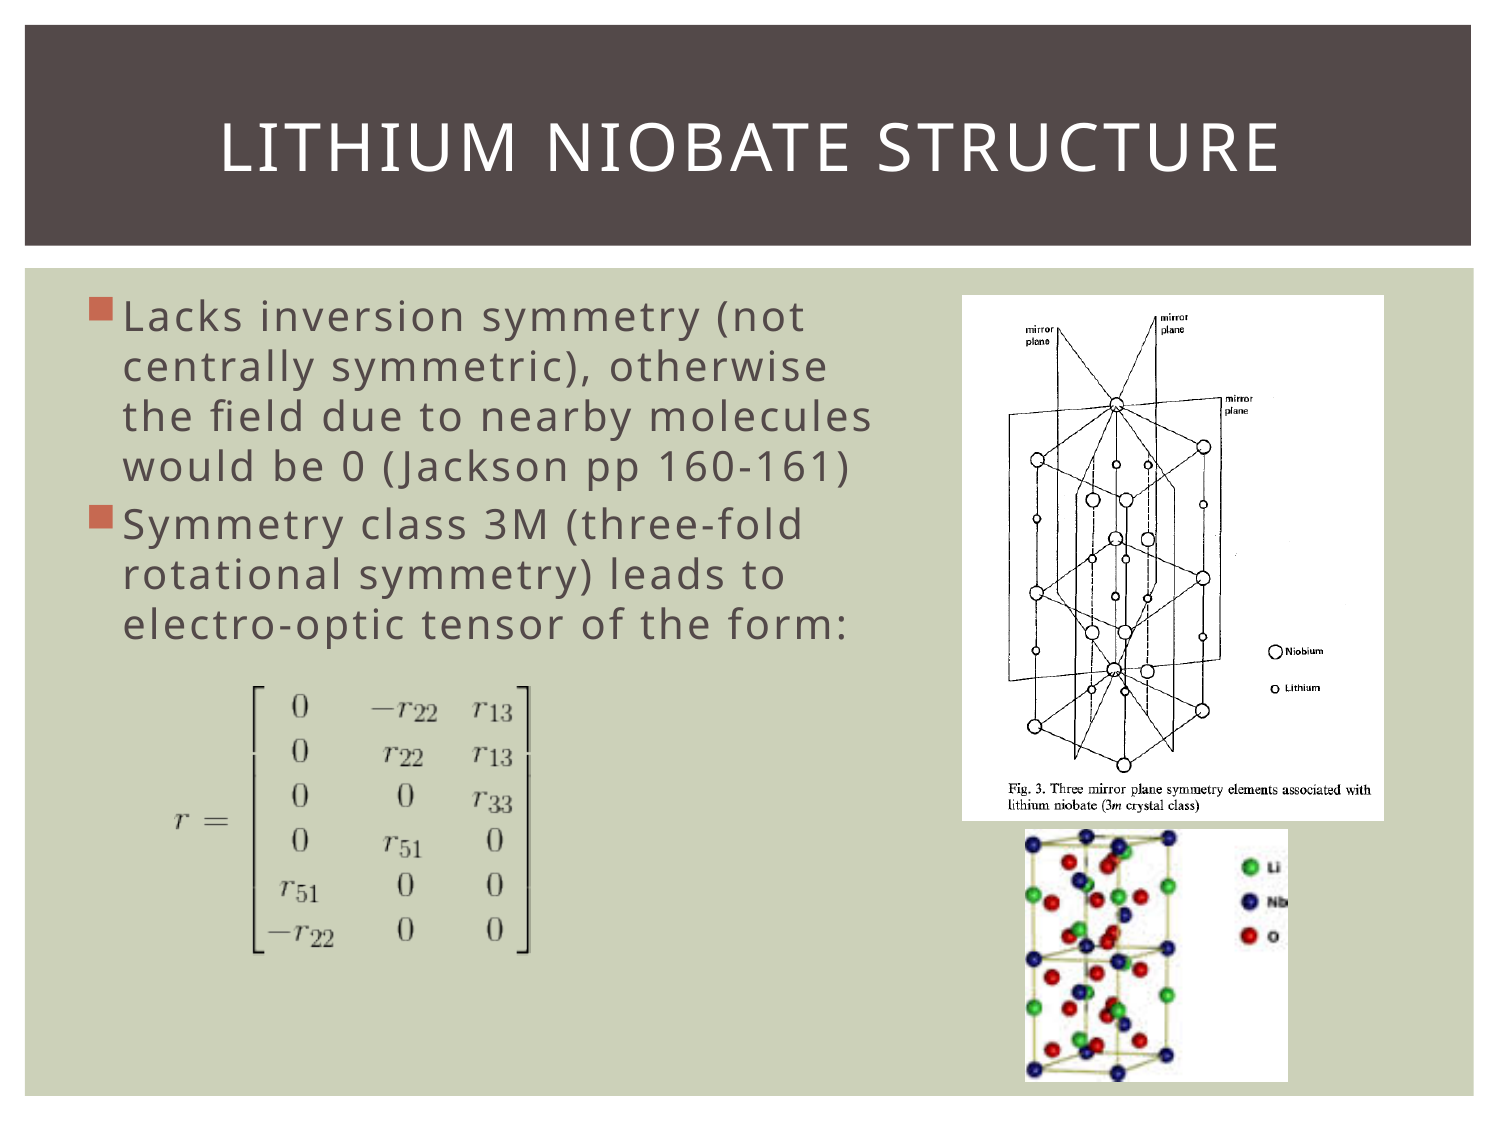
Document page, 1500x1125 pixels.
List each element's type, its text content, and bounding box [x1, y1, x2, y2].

picture [962, 295, 1384, 821]
title Lithium niobate structure [62, 58, 1438, 232]
list Lacks inversion symmetry (not centrally symmetric), otherwise the field due to nearby molecules would be 0 (Jackson pp 160-161) Symmetry class 3M (three-fold rotational symmetry) leads to electro-optic tensor of the form: [62, 281, 913, 1005]
picture [1025, 829, 1288, 1082]
picture [174, 686, 531, 956]
